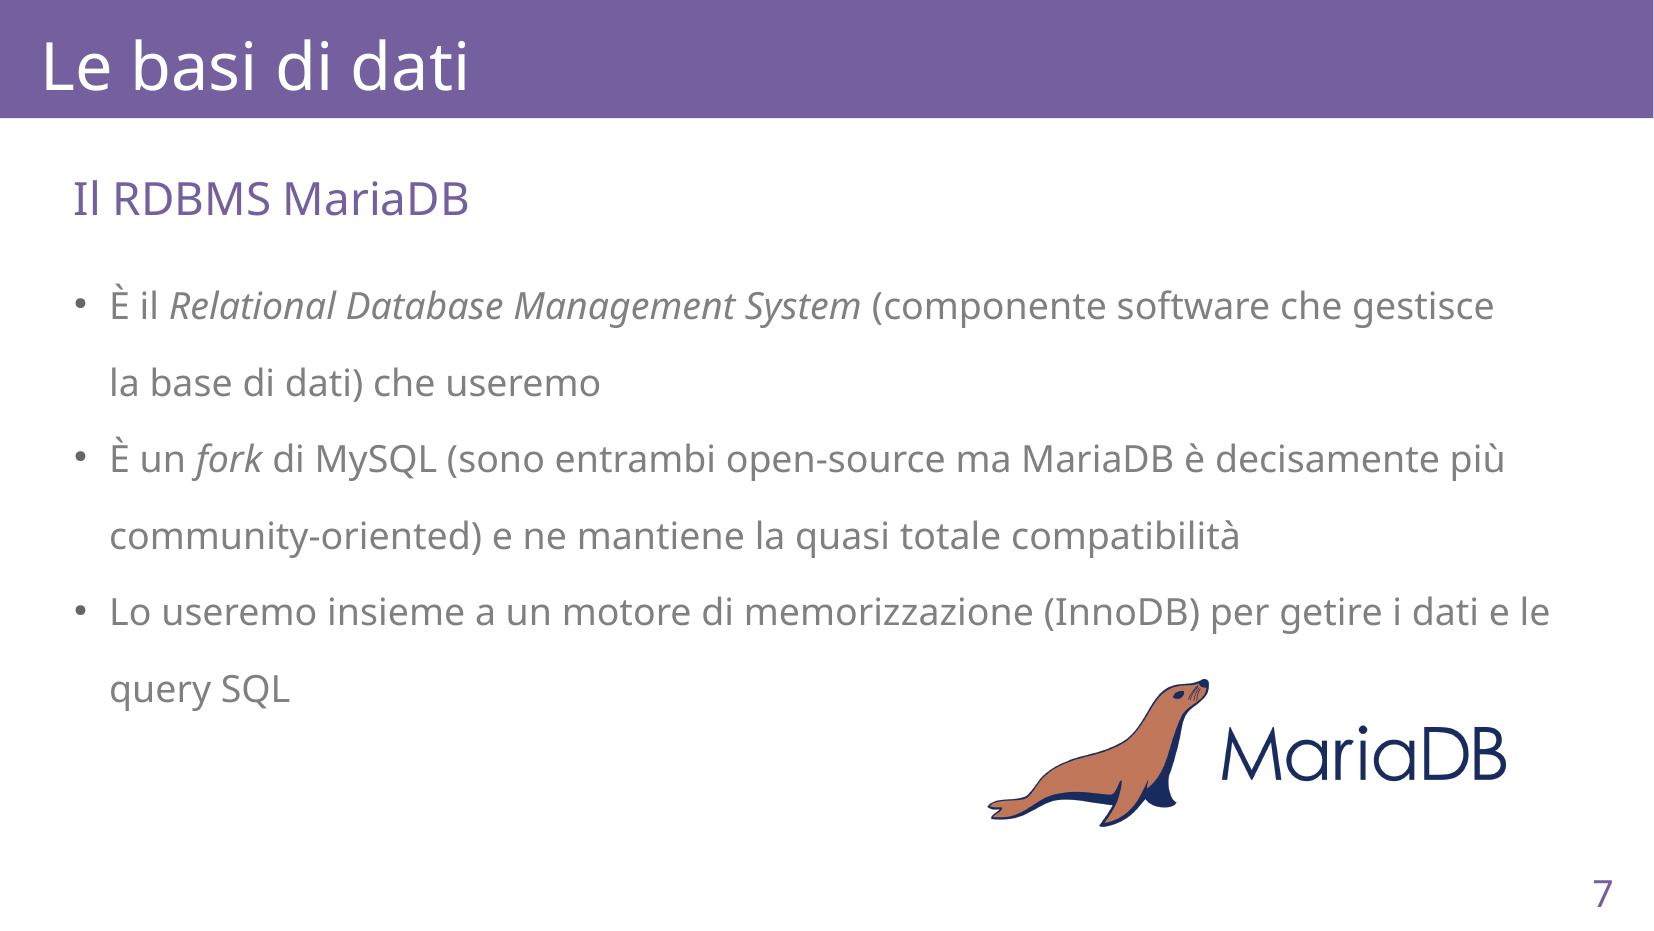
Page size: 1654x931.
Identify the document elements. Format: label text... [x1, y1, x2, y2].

text_box Il RDBMS MariaDB [59, 158, 1107, 229]
picture [987, 679, 1506, 827]
text_box È il Relational Database Management System (componente software che gestisce la base di dati) che useremo È un fork di MySQL (sono entrambi open-source ma MariaDB è decisamente più community-oriented) e ne mantiene la quasi totale compatibilità Lo useremo insieme a un motore di memorizzazione (InnoDB) per getire i dati e le query SQL [59, 246, 1599, 667]
text_box <numero> [1510, 860, 1654, 931]
text_box [0, 0, 1654, 119]
text_box Le basi di dati [25, 11, 942, 107]
